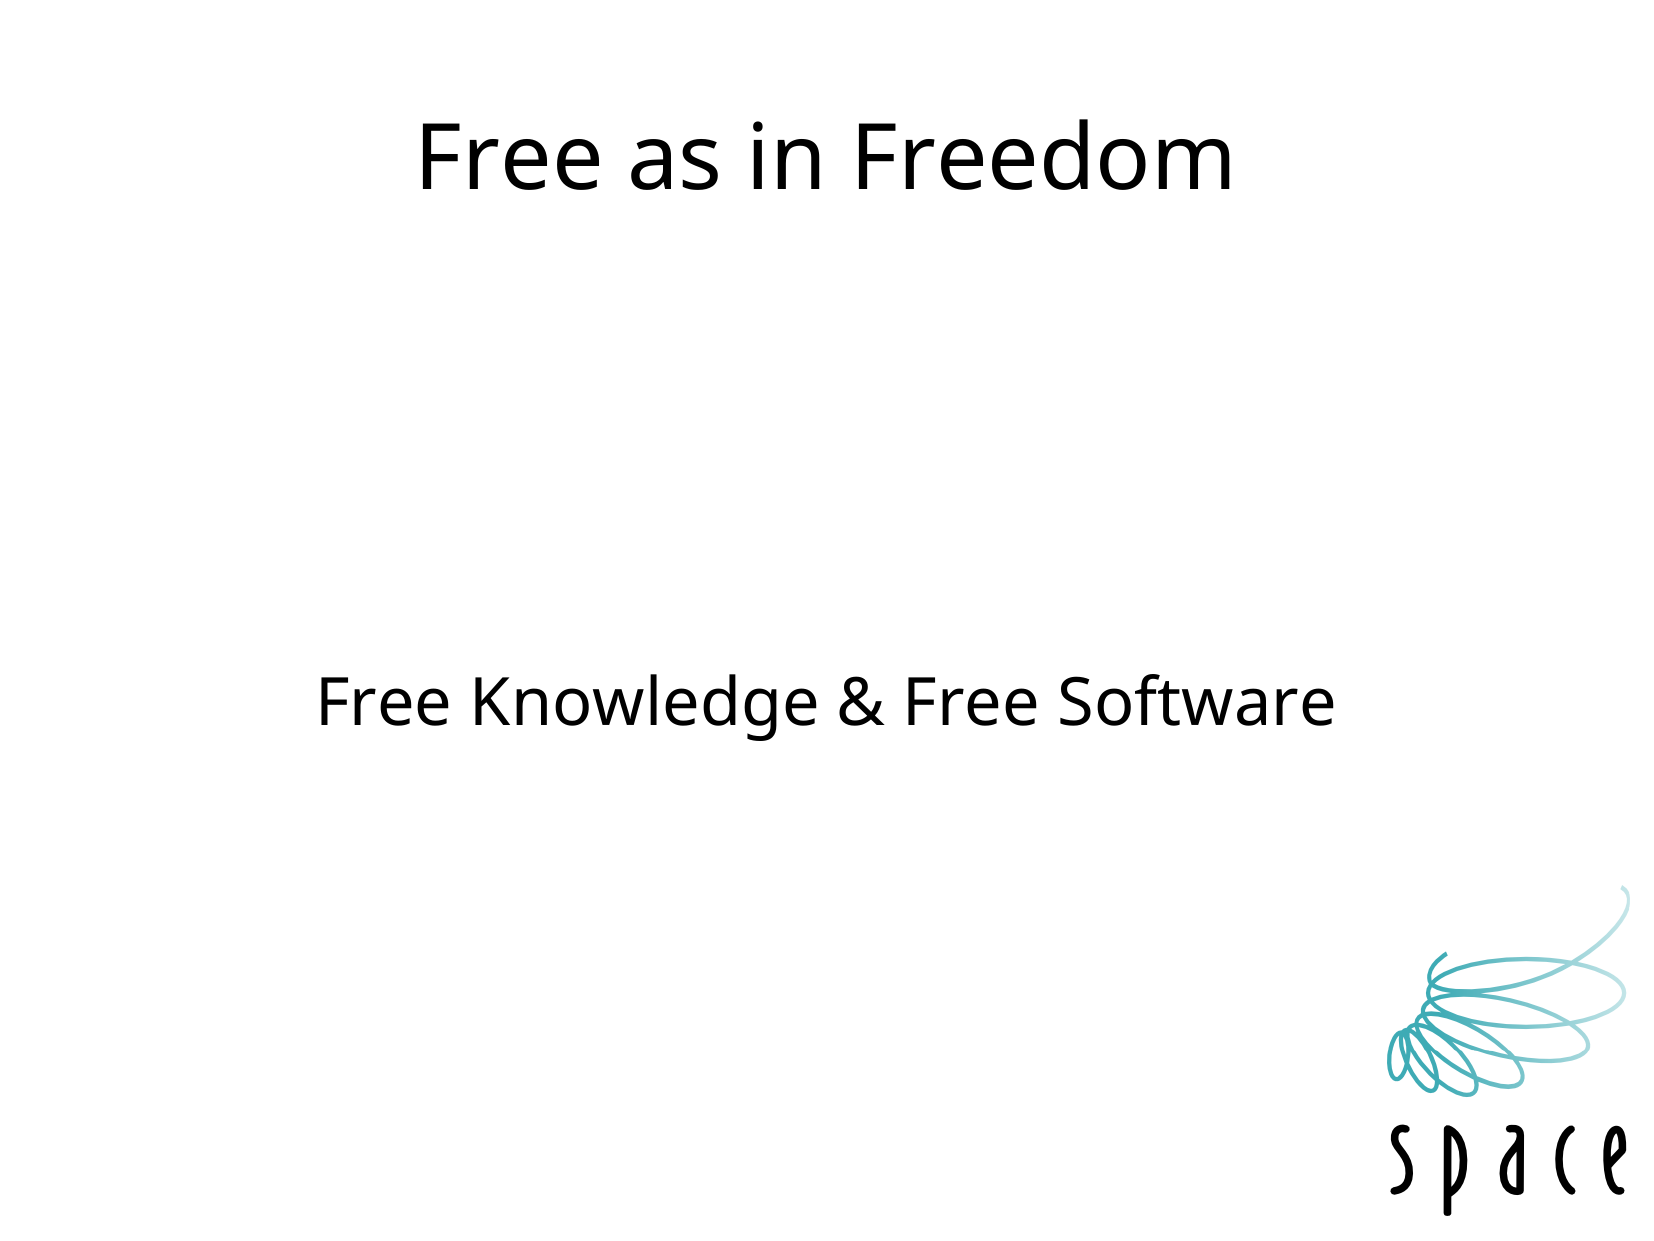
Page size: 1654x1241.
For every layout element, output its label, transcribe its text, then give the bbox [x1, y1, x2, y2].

title Free as in Freedom [82, 56, 1571, 249]
picture [1387, 885, 1630, 1216]
subtitle Free Knowledge & Free Software [82, 297, 1571, 1102]
